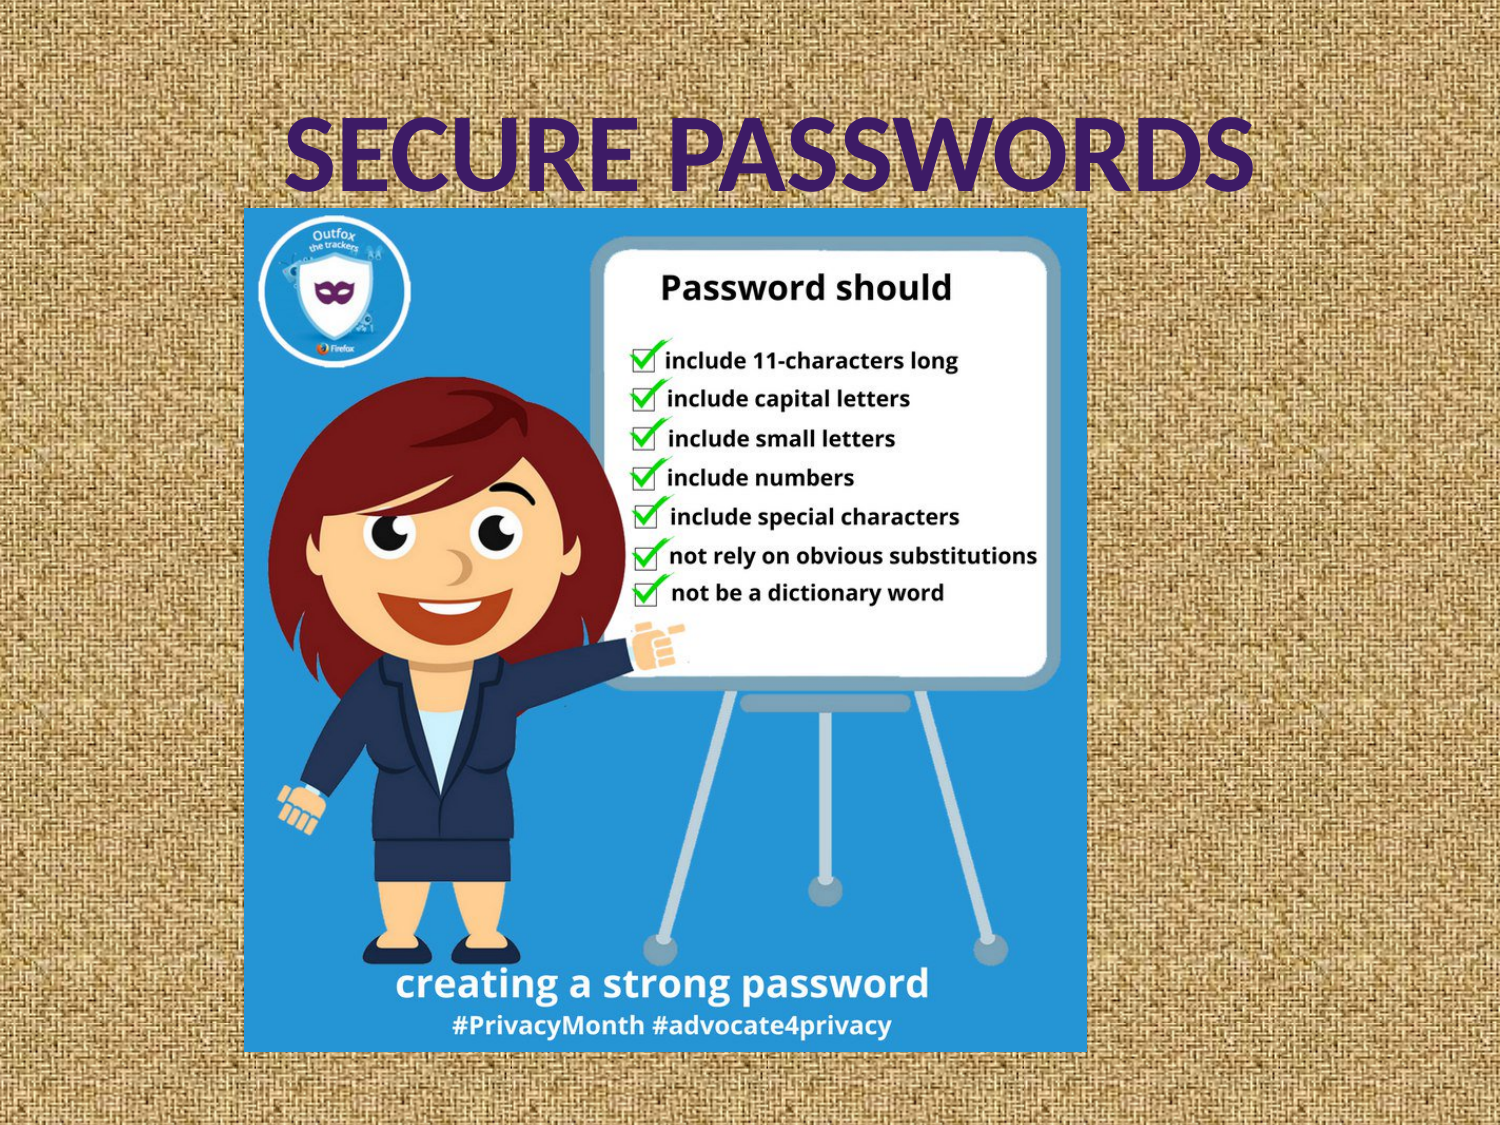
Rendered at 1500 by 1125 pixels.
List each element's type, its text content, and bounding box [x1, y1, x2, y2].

text_box Secure passwordS [240, 58, 1272, 225]
picture [0, 0, 1500, 1125]
